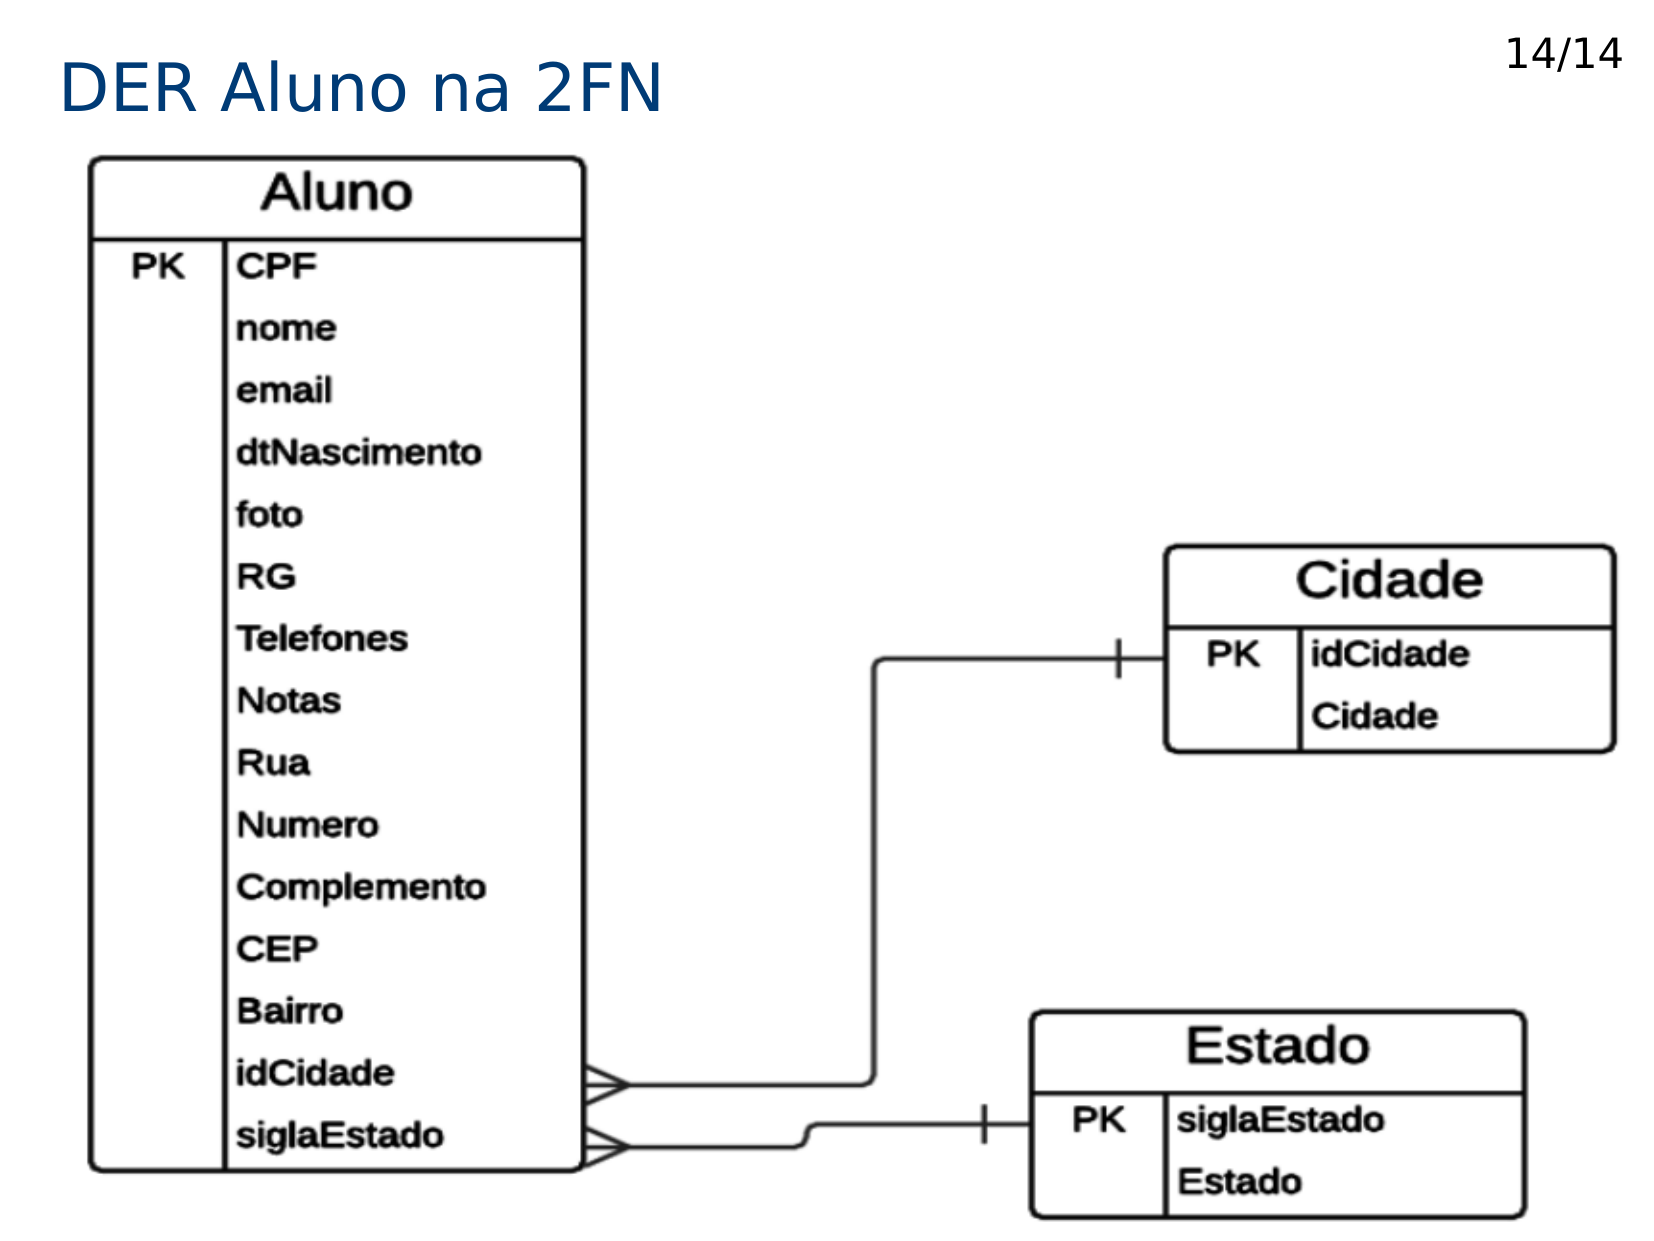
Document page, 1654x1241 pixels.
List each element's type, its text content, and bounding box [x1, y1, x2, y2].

picture [84, 147, 1625, 1222]
title DER Aluno na 2FN [59, 29, 1506, 148]
